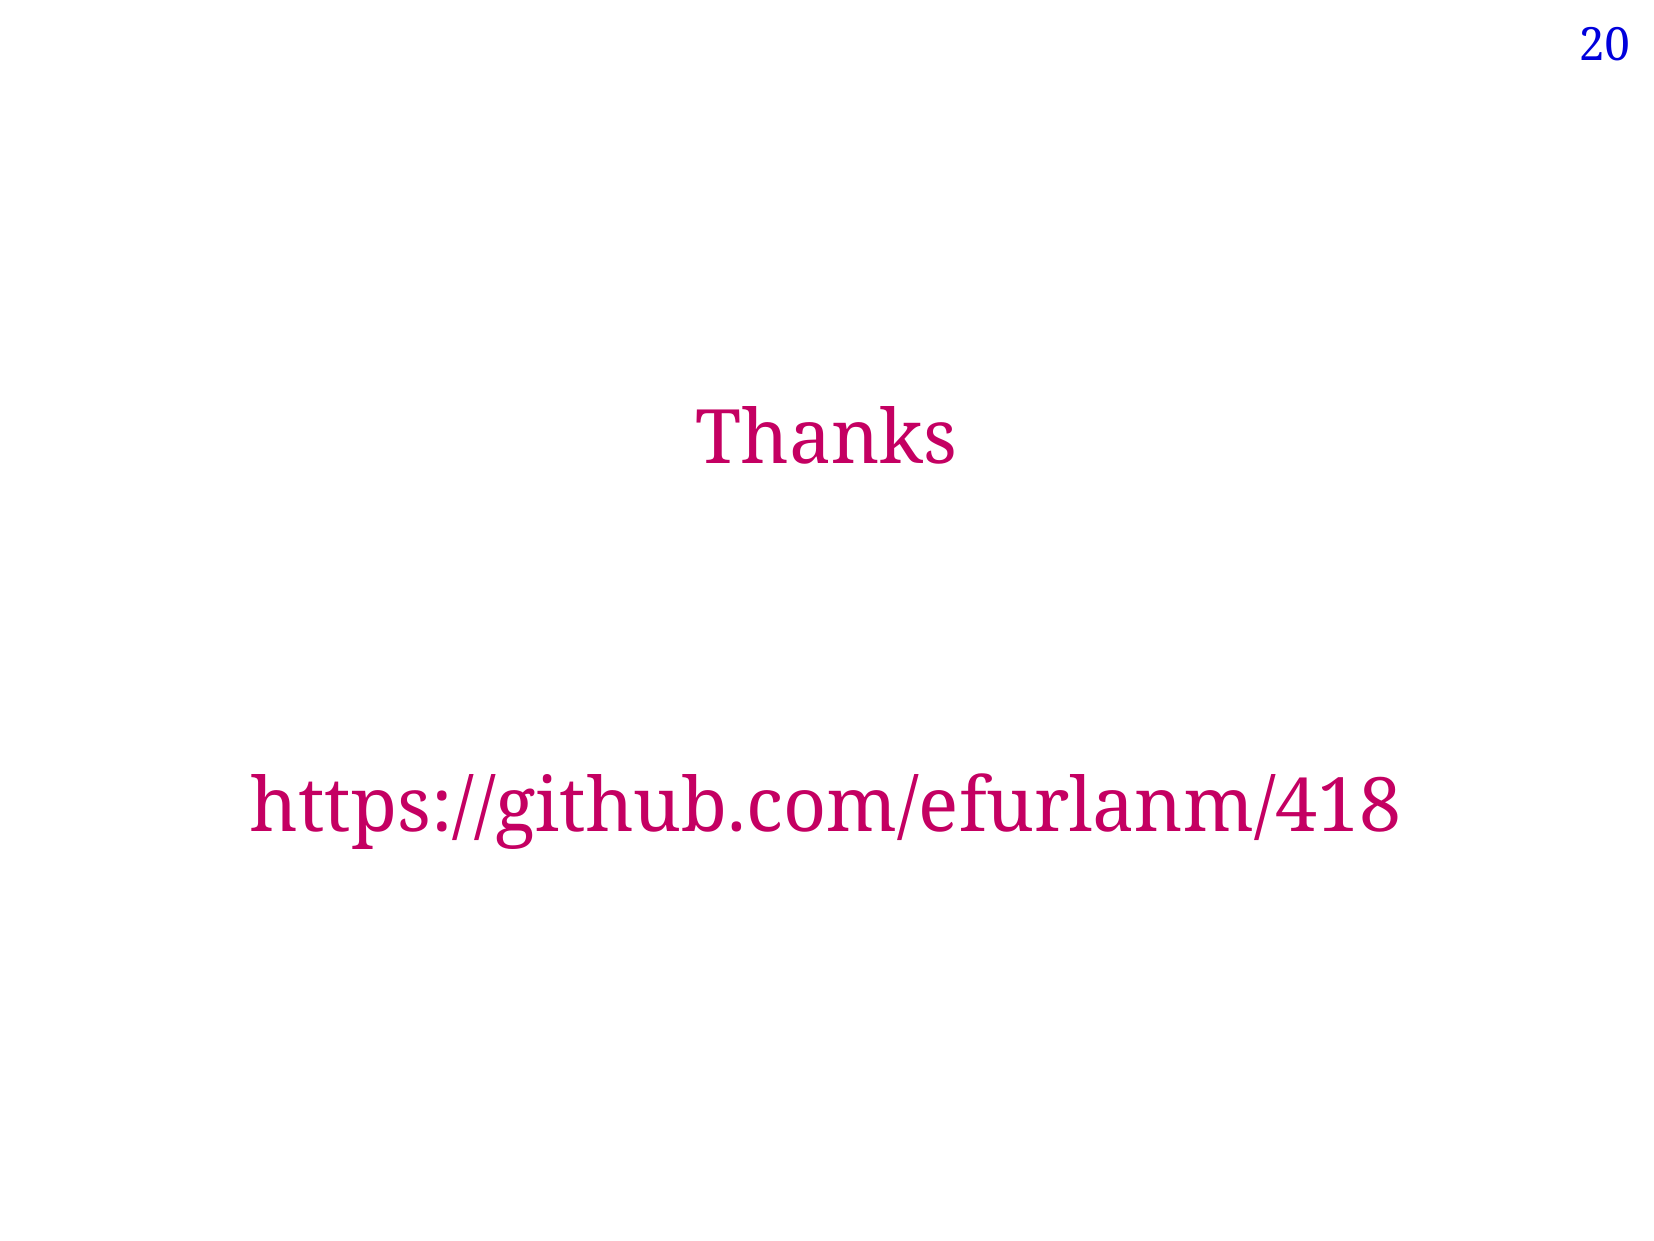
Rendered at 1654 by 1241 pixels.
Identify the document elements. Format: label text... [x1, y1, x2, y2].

title Thanks https://github.com/efurlanm/418 [59, 29, 1595, 1211]
